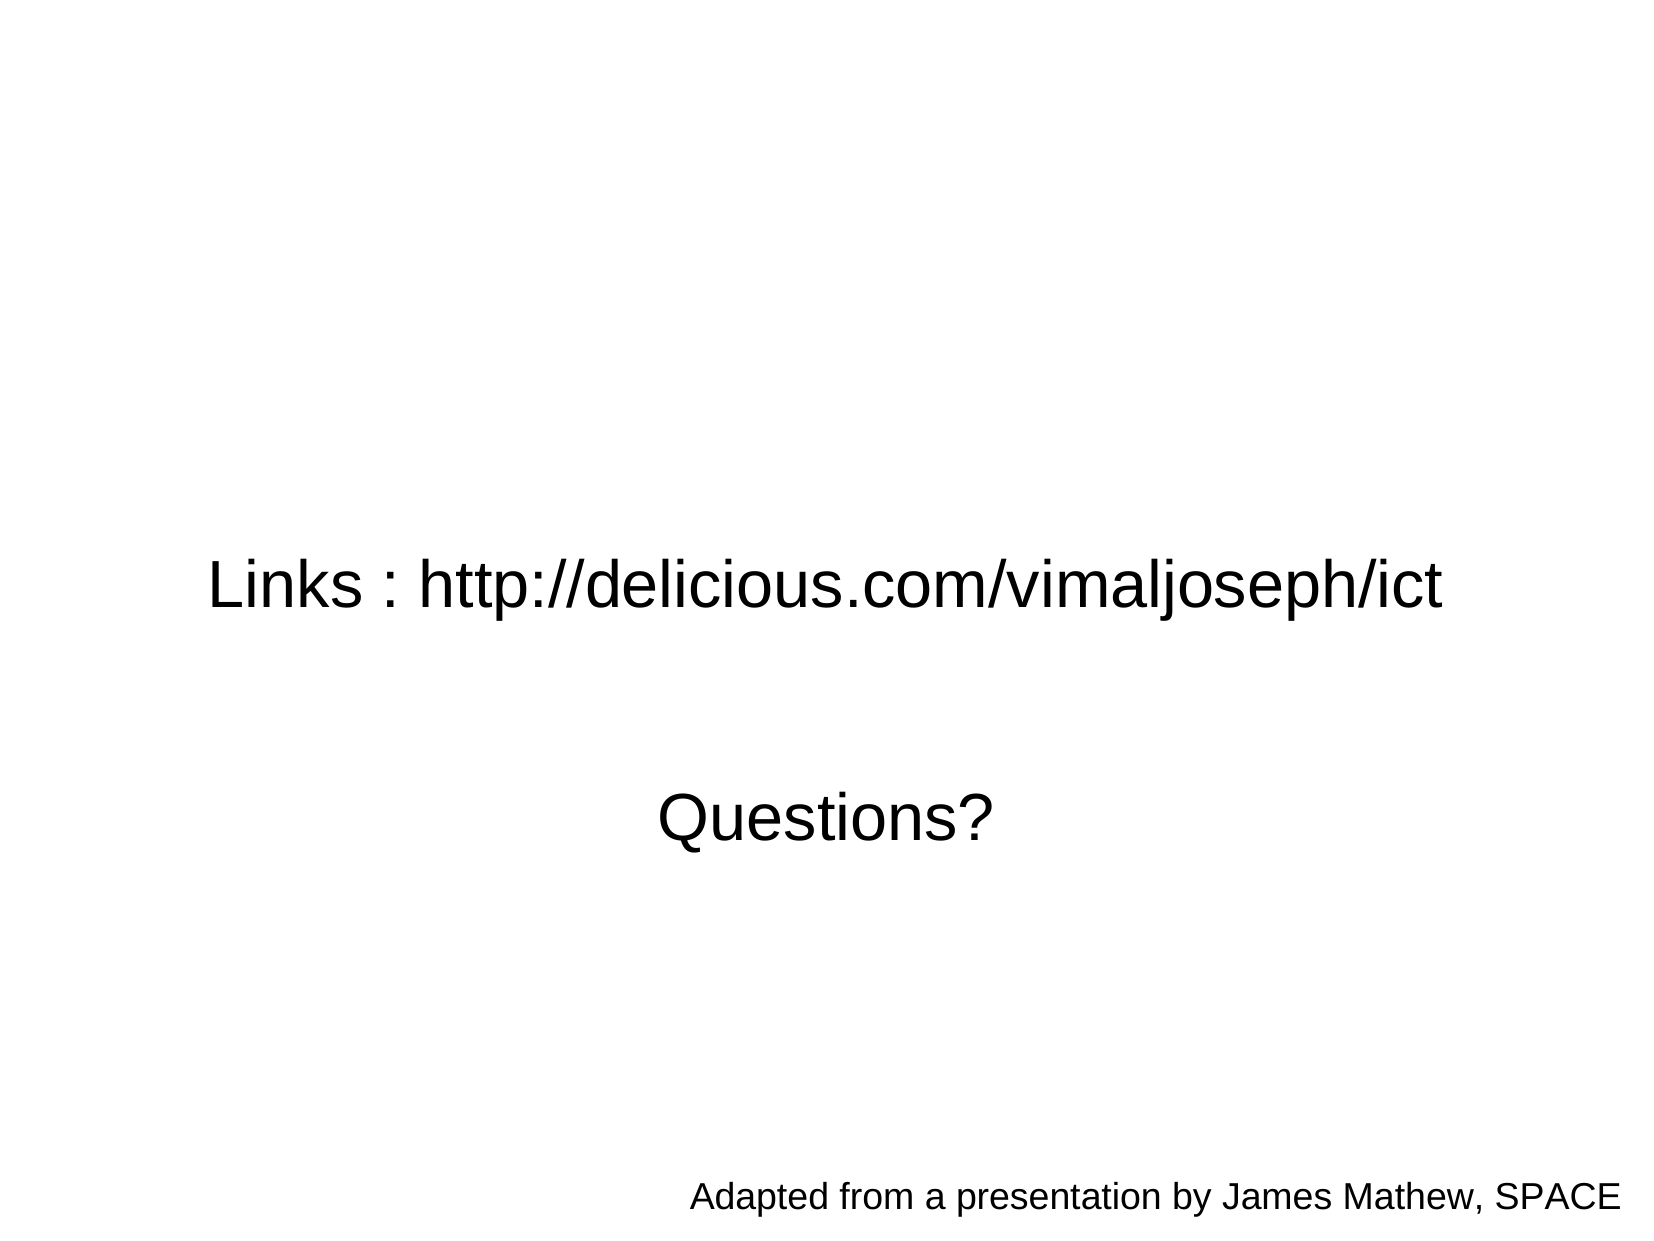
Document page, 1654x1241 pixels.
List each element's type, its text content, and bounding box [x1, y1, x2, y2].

text_box Adapted from a presentation by James Mathew, SPACE [675, 1162, 1638, 1225]
subtitle Links : http://delicious.com/vimaljoseph/ict Questions? [82, 290, 1571, 1109]
